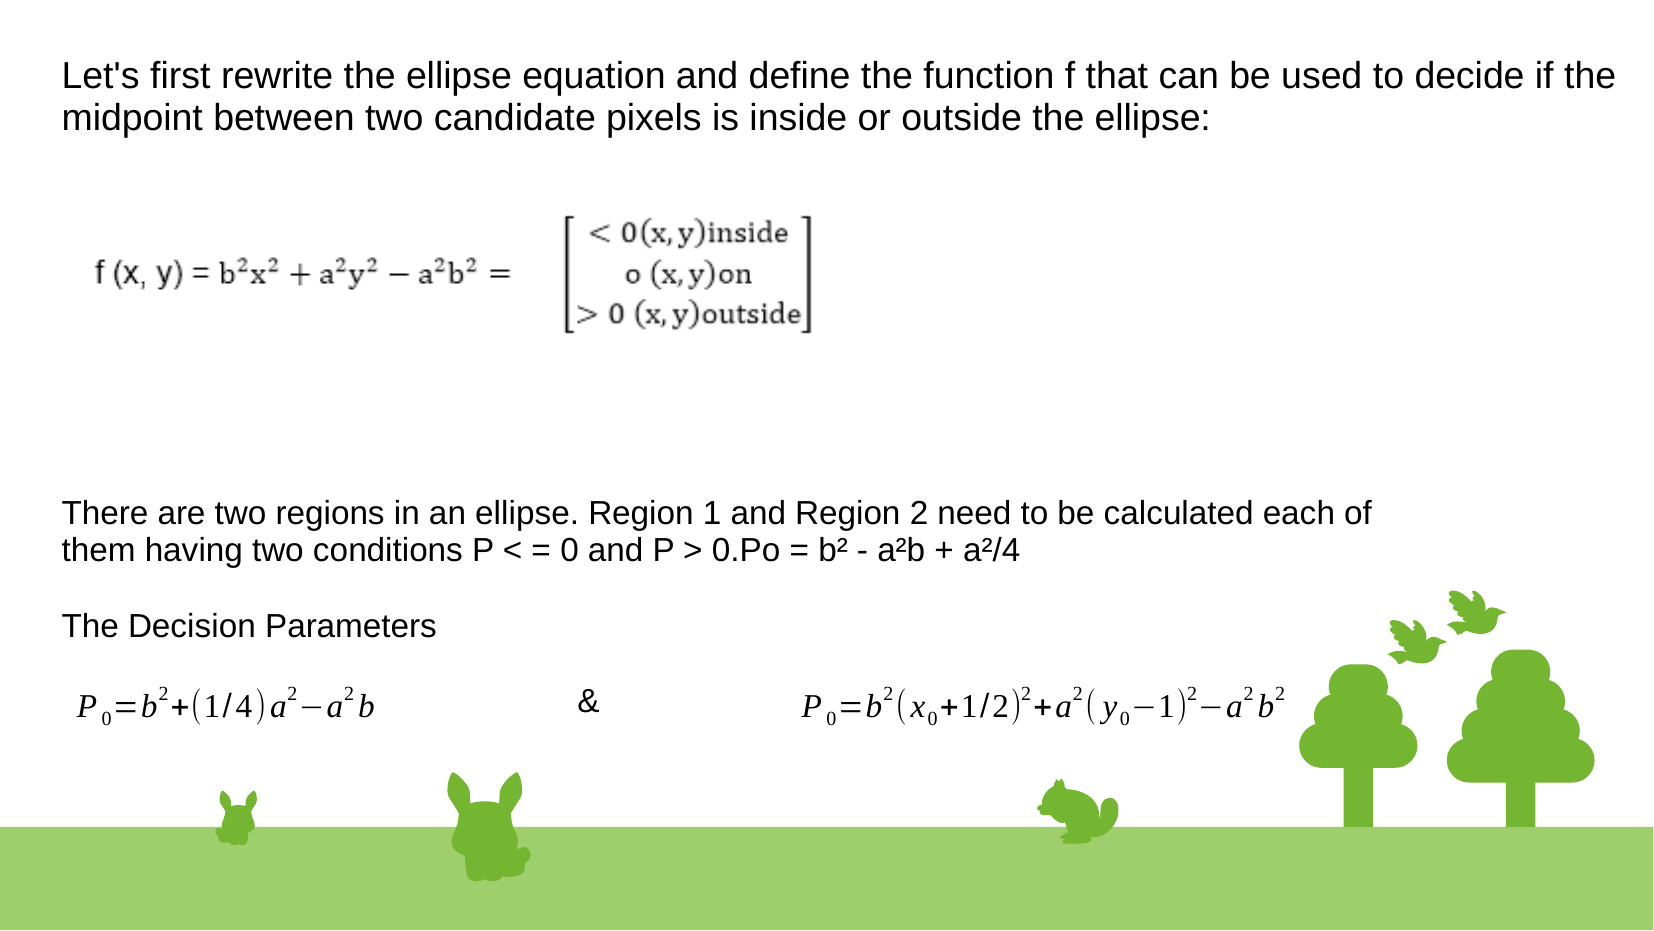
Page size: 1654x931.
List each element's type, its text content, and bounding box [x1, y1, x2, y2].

text_box The Decision Parameters [46, 600, 1410, 730]
text_box & [562, 675, 698, 727]
chart [799, 682, 1286, 730]
chart [75, 682, 376, 730]
text_box Let's first rewrite the ellipse equation and define the function f that can be used to decide if the midpoint between two candidate pixels is inside or outside the ellipse: [46, 46, 1635, 188]
text_box There are two regions in an ellipse. Region 1 and Region 2 need to be calculated each of them having two conditions P < = 0 and P > 0.Po = b² - a²b + a²/4 [46, 487, 1410, 600]
picture [46, 187, 841, 376]
